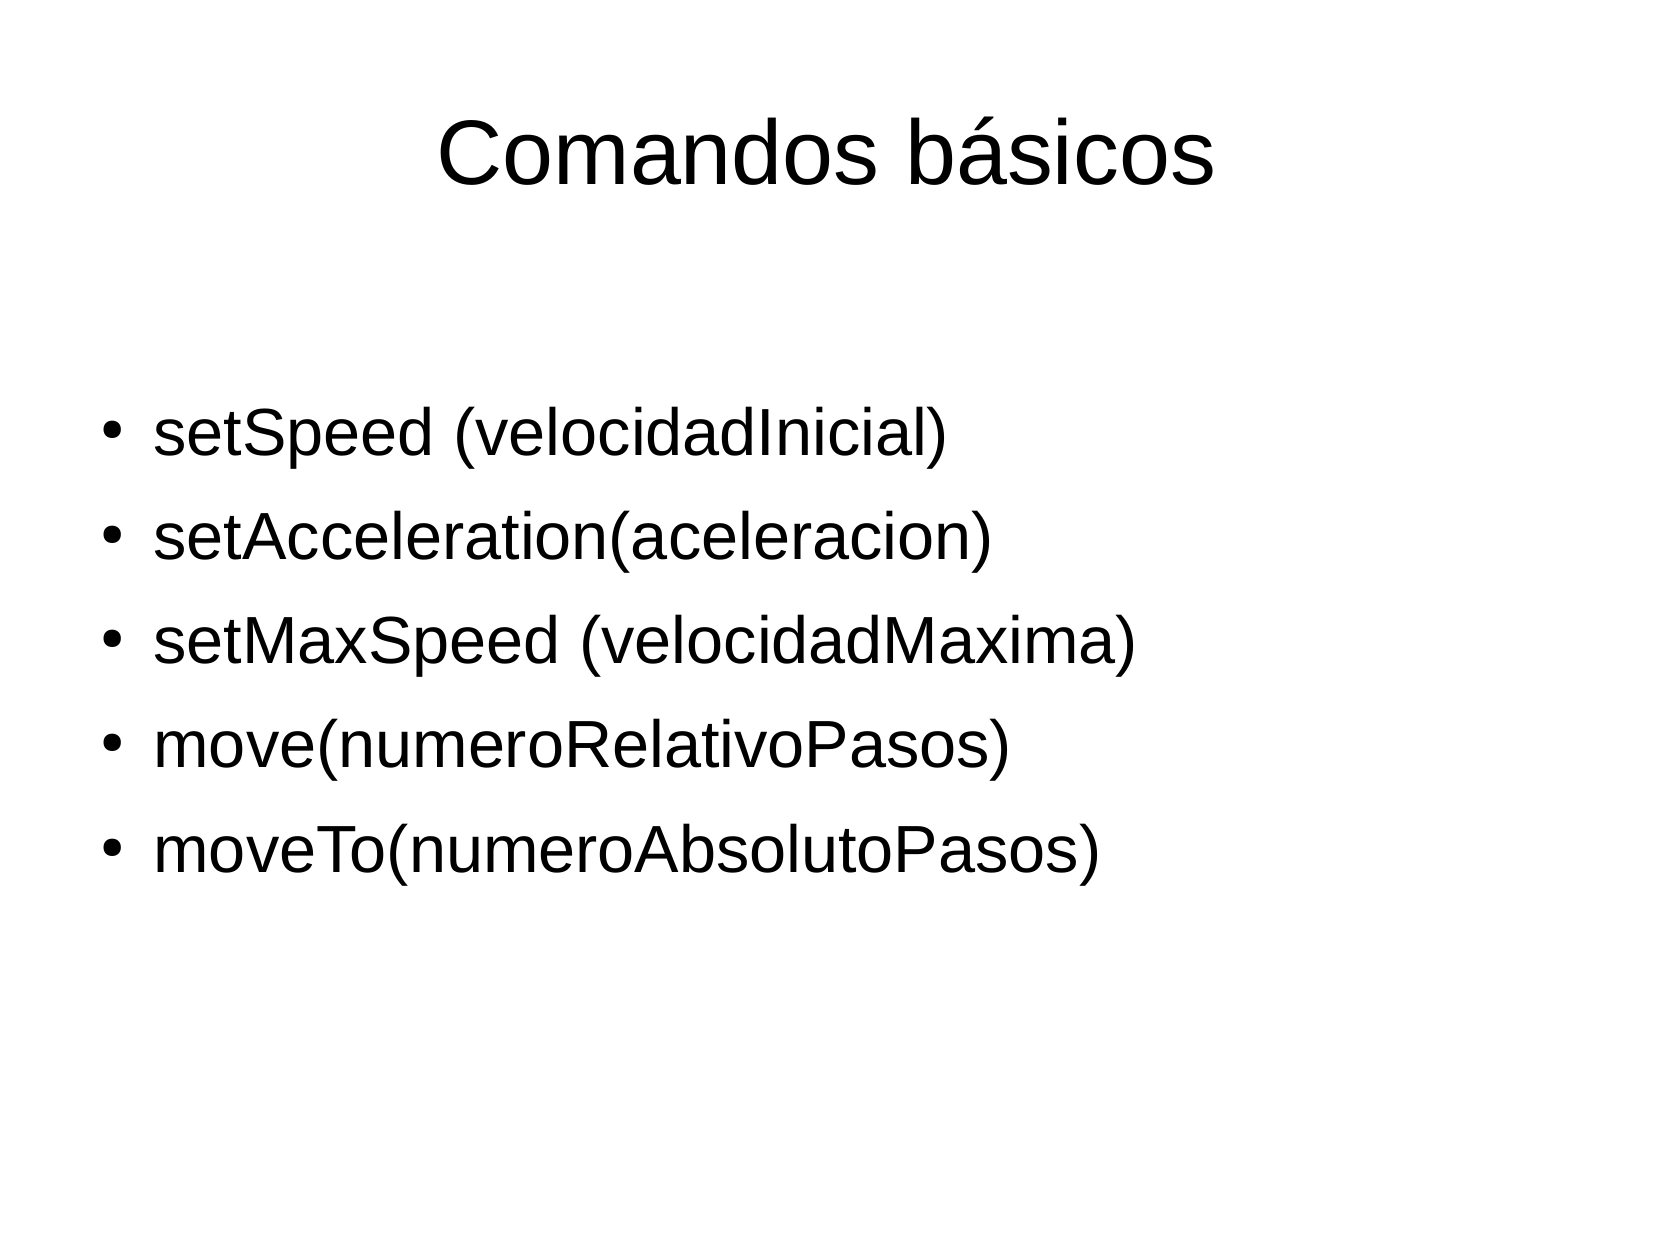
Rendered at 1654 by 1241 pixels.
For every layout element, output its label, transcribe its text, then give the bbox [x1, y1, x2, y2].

title Comandos básicos [82, 49, 1571, 257]
list setSpeed (velocidadInicial) setAcceleration(aceleracion) setMaxSpeed (velocidadMaxima) move(numeroRelativoPasos) moveTo(numeroAbsolutoPasos) [82, 290, 1571, 1010]
